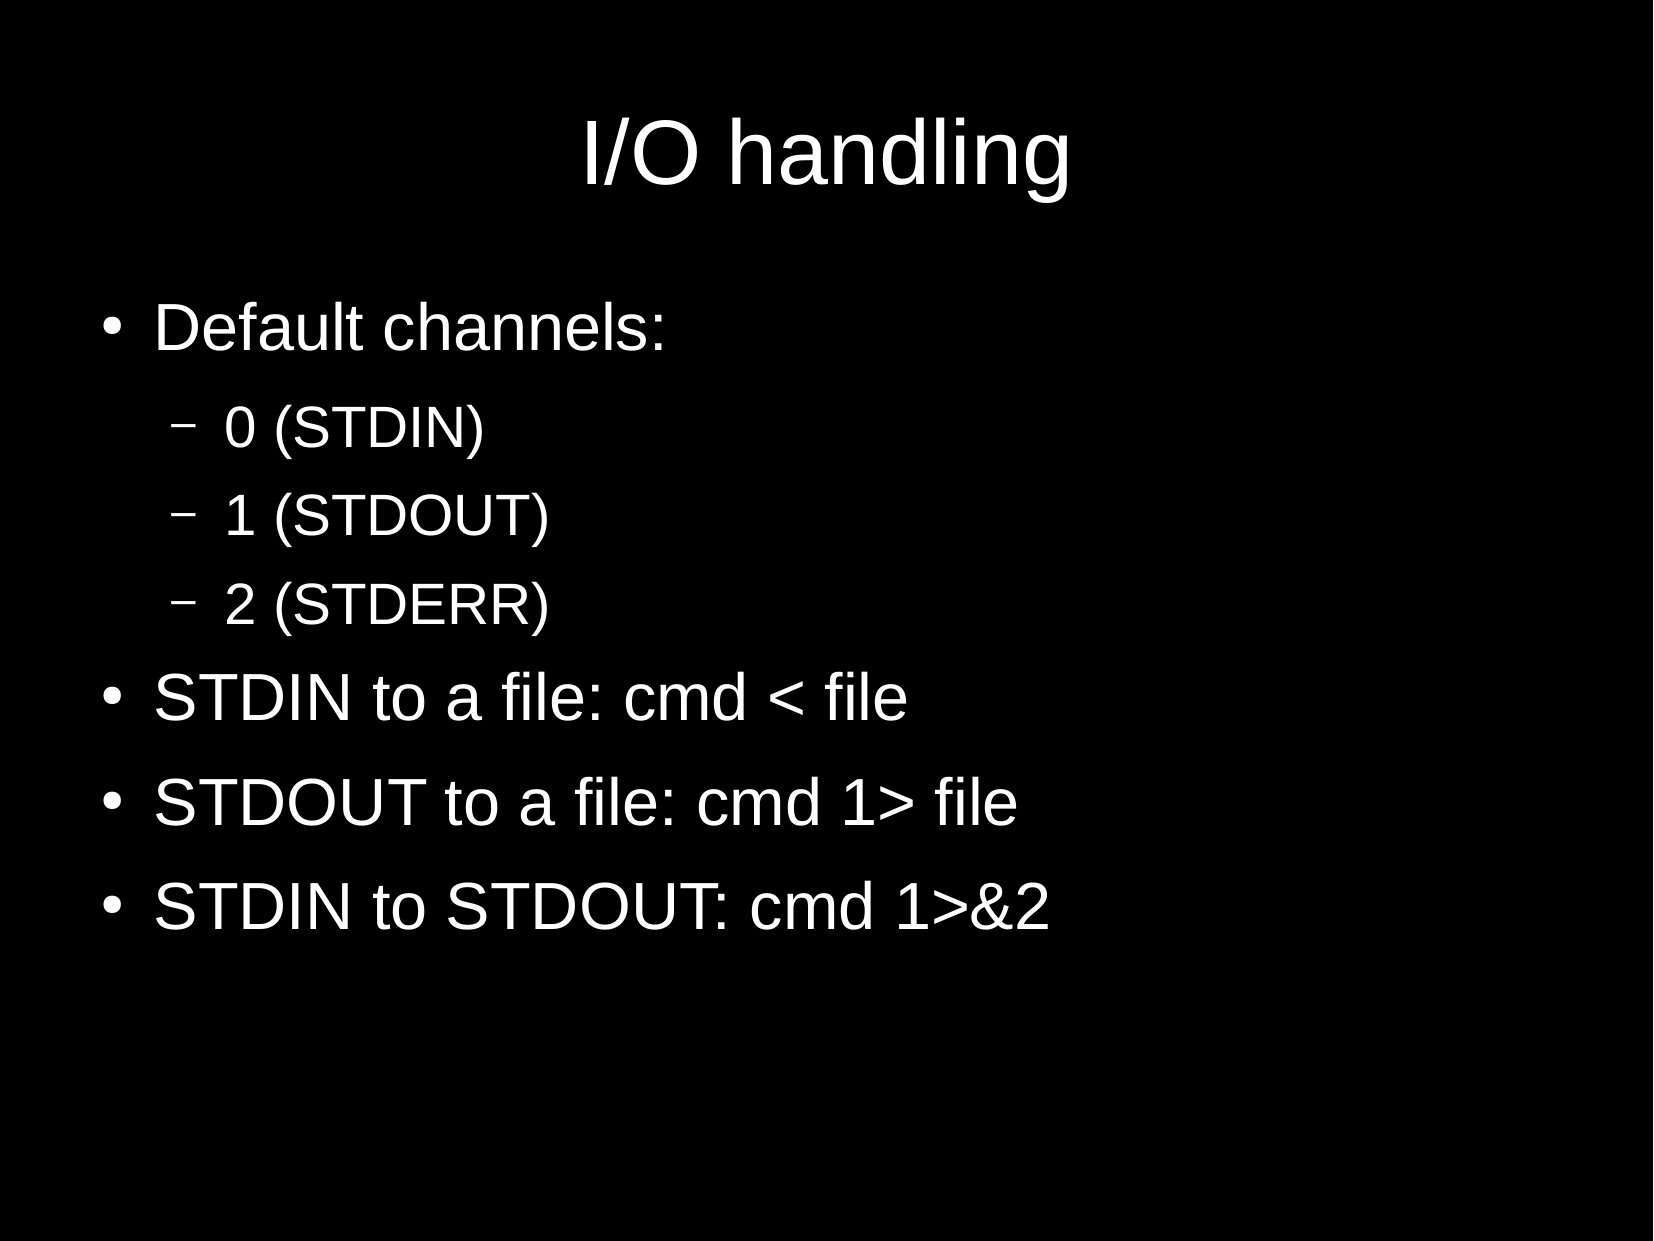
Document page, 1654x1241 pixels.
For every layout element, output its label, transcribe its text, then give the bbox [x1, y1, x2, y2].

title I/O handling [82, 49, 1571, 257]
list Default channels: 0 (STDIN) 1 (STDOUT) 2 (STDERR) STDIN to a file: cmd < file STDOUT to a file: cmd 1> file STDIN to STDOUT: cmd 1>&2 [82, 290, 1538, 1010]
